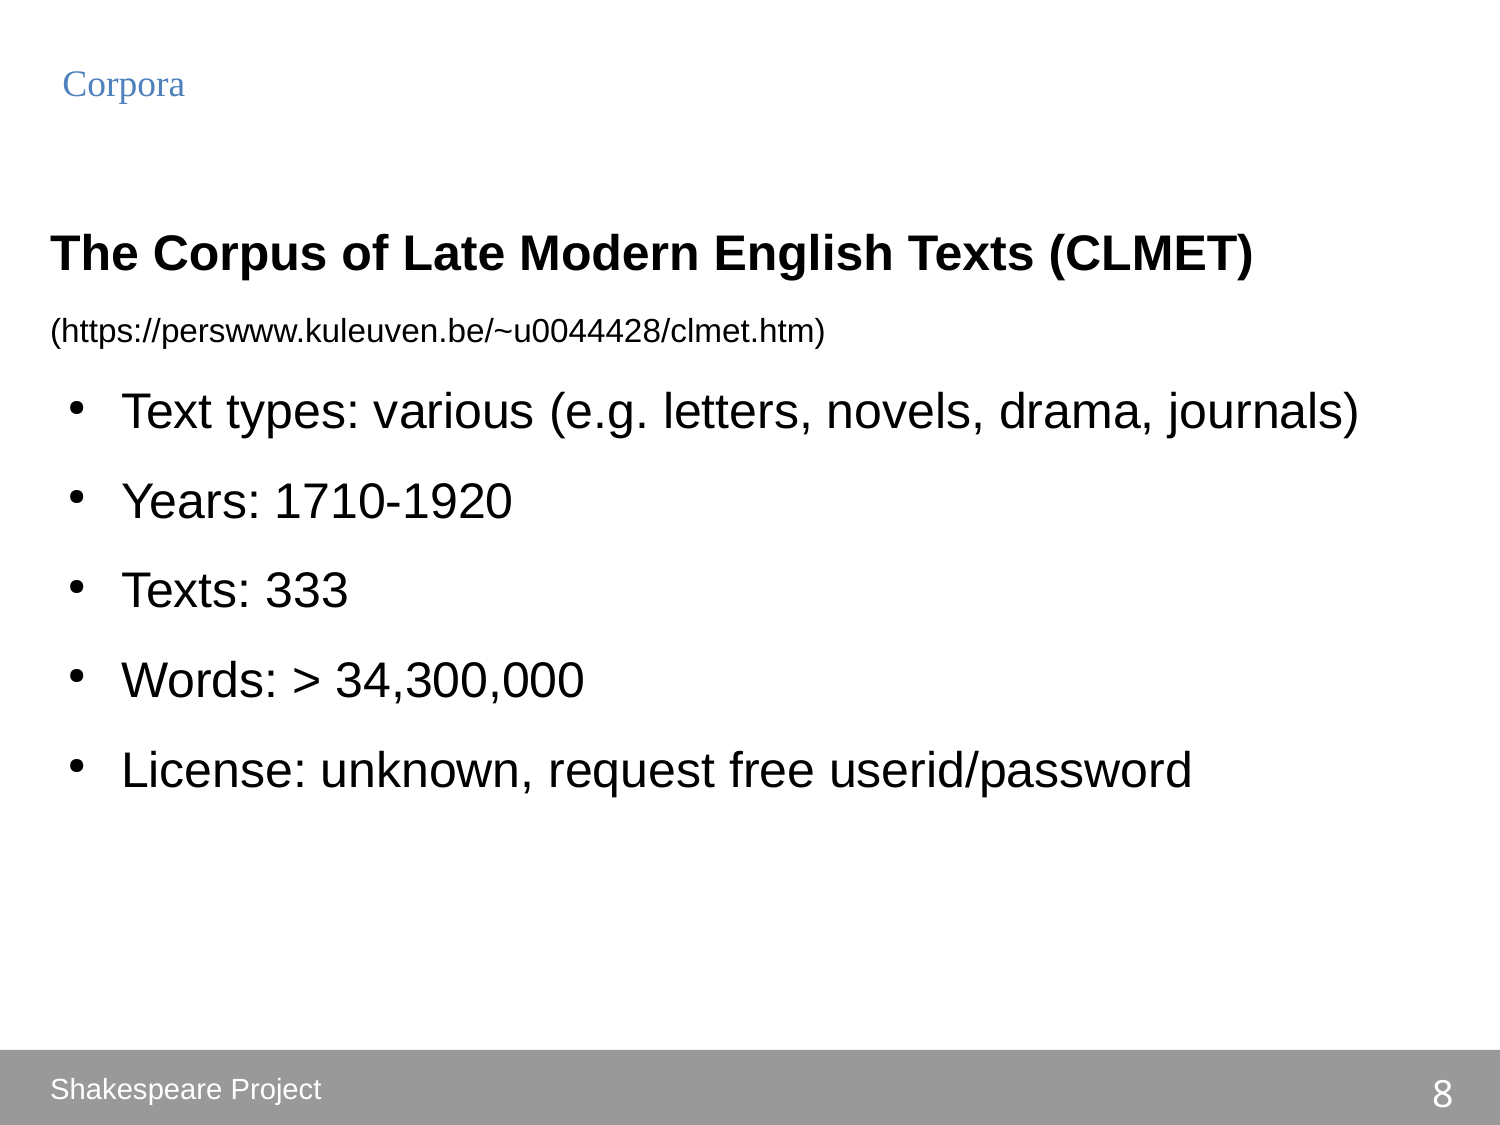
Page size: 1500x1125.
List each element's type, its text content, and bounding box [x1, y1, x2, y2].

footer Shakespeare Project [35, 1062, 1276, 1111]
title Corpora [62, 12, 1450, 150]
slide_number <number> [1417, 1062, 1477, 1111]
list The Corpus of Late Modern English Texts (CLMET) (https://perswww.kuleuven.be/~u0044428/clmet.htm) Text types: various (e.g. letters, novels, drama, journals) Years: 1710-1920 Texts: 333 Words: > 34,300,000 License: unknown, request free userid/password [35, 212, 1423, 910]
